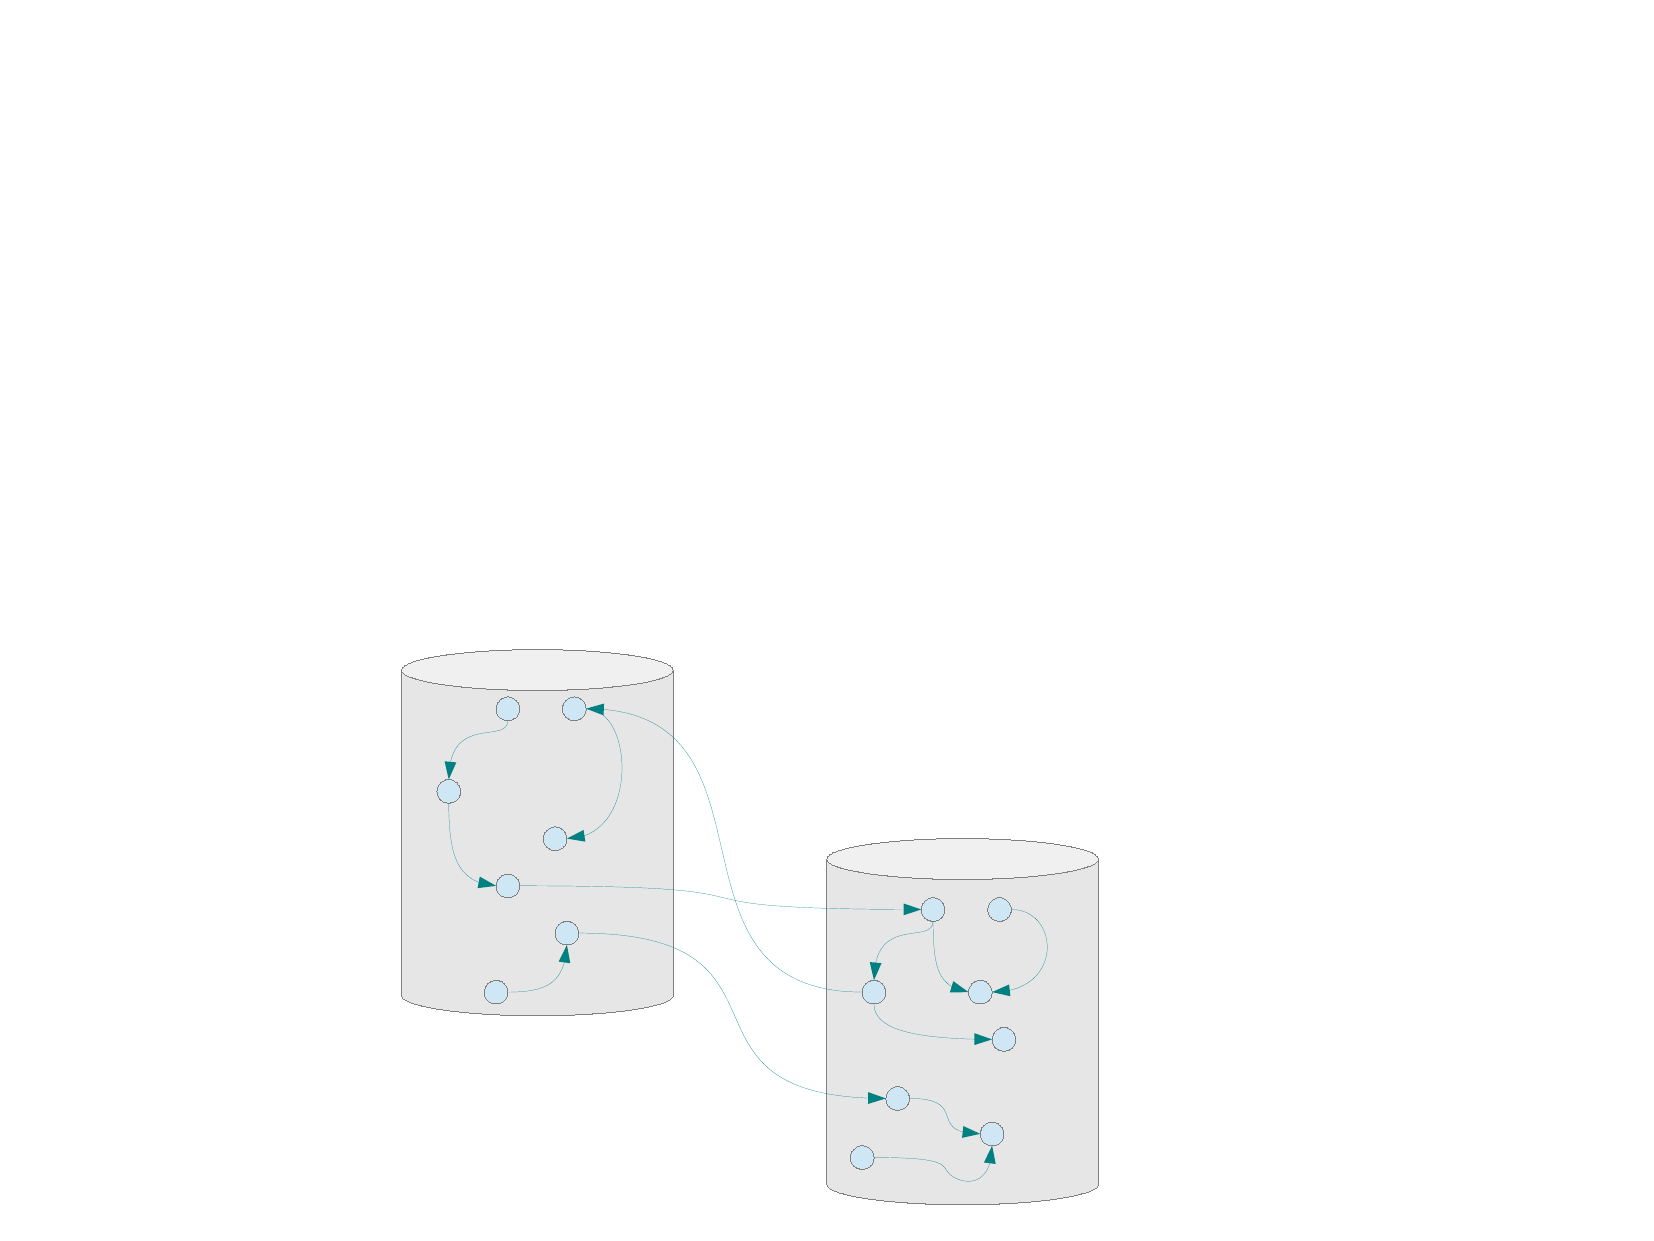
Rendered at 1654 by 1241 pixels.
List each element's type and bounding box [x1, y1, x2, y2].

text_box [401, 671, 674, 1016]
text_box [826, 860, 1099, 1205]
